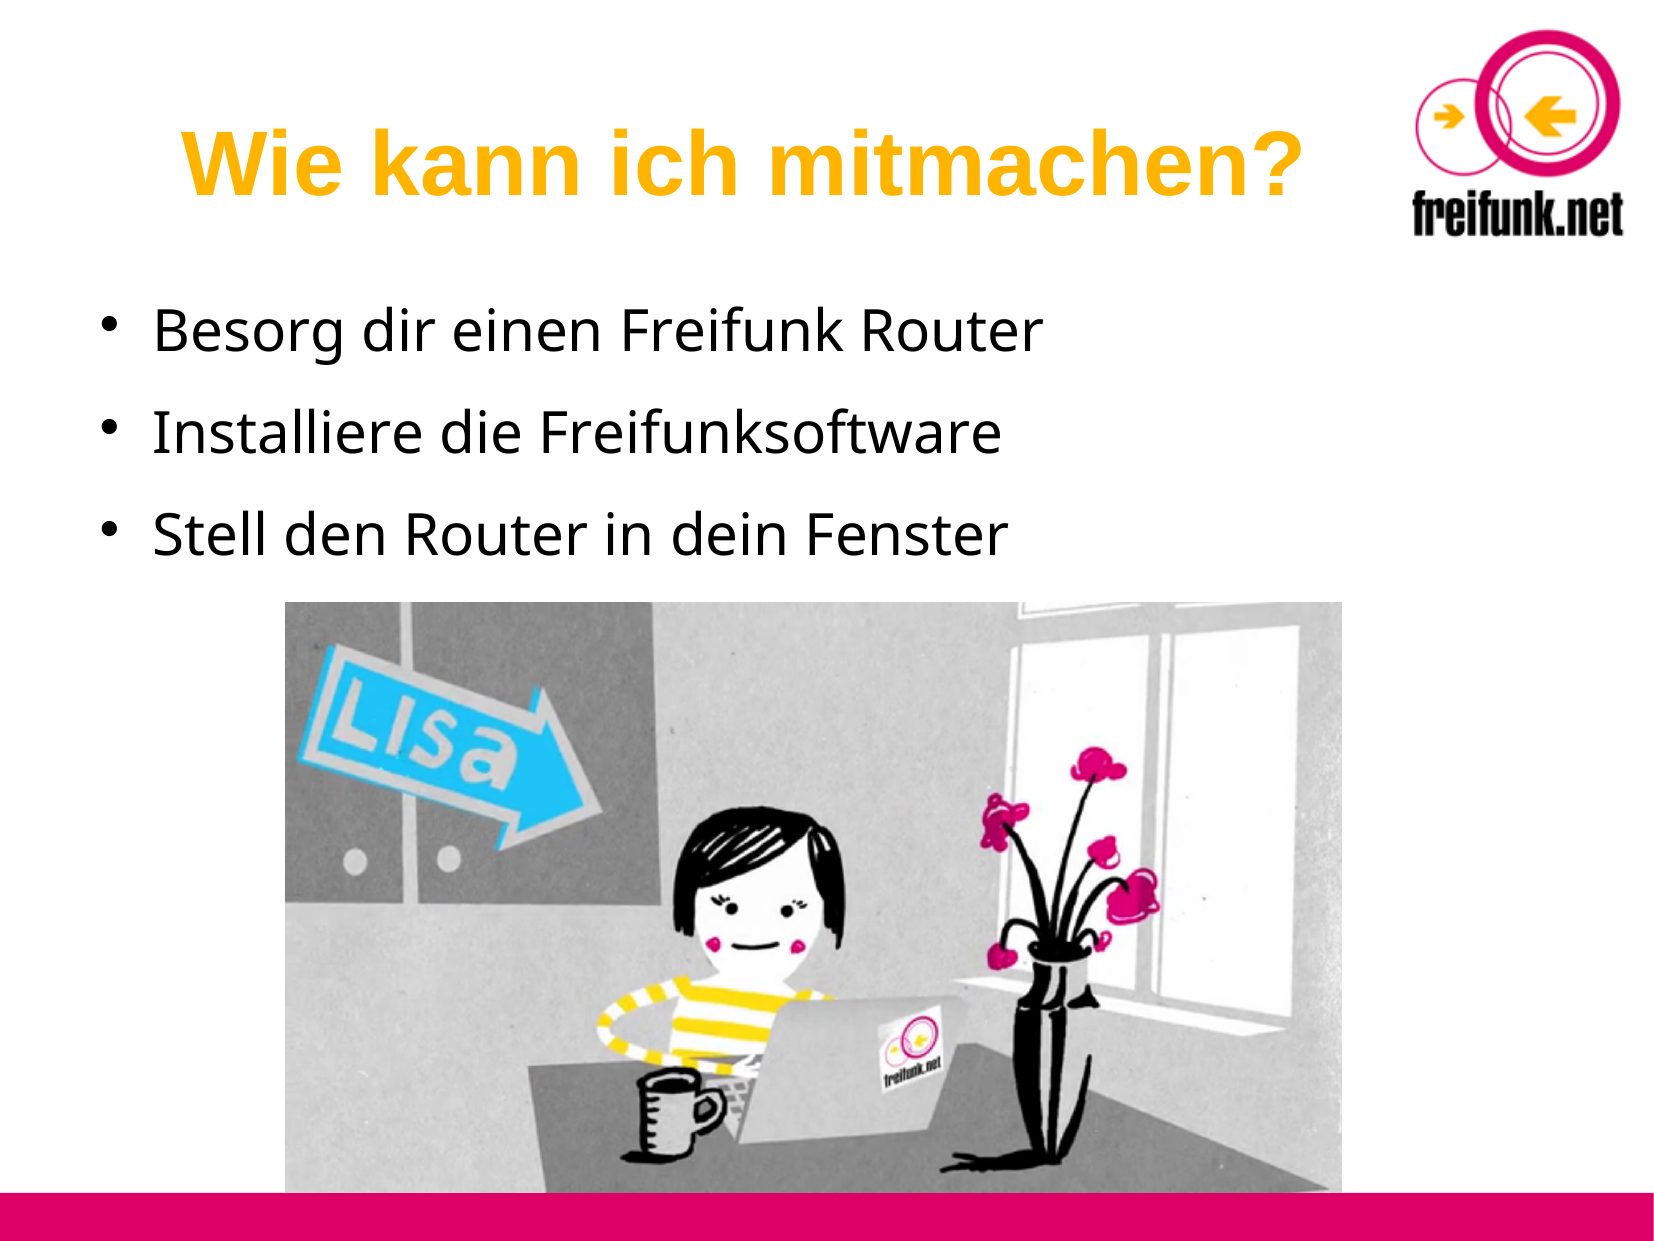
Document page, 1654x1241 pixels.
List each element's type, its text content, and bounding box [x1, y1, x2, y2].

picture [1380, 0, 1654, 266]
list Besorg dir einen Freifunk Router Installiere die Freifunksoftware Stell den Router in dein Fenster [82, 290, 1571, 1010]
title Wie kann ich mitmachen? [82, 53, 1406, 261]
picture [285, 602, 1342, 1193]
